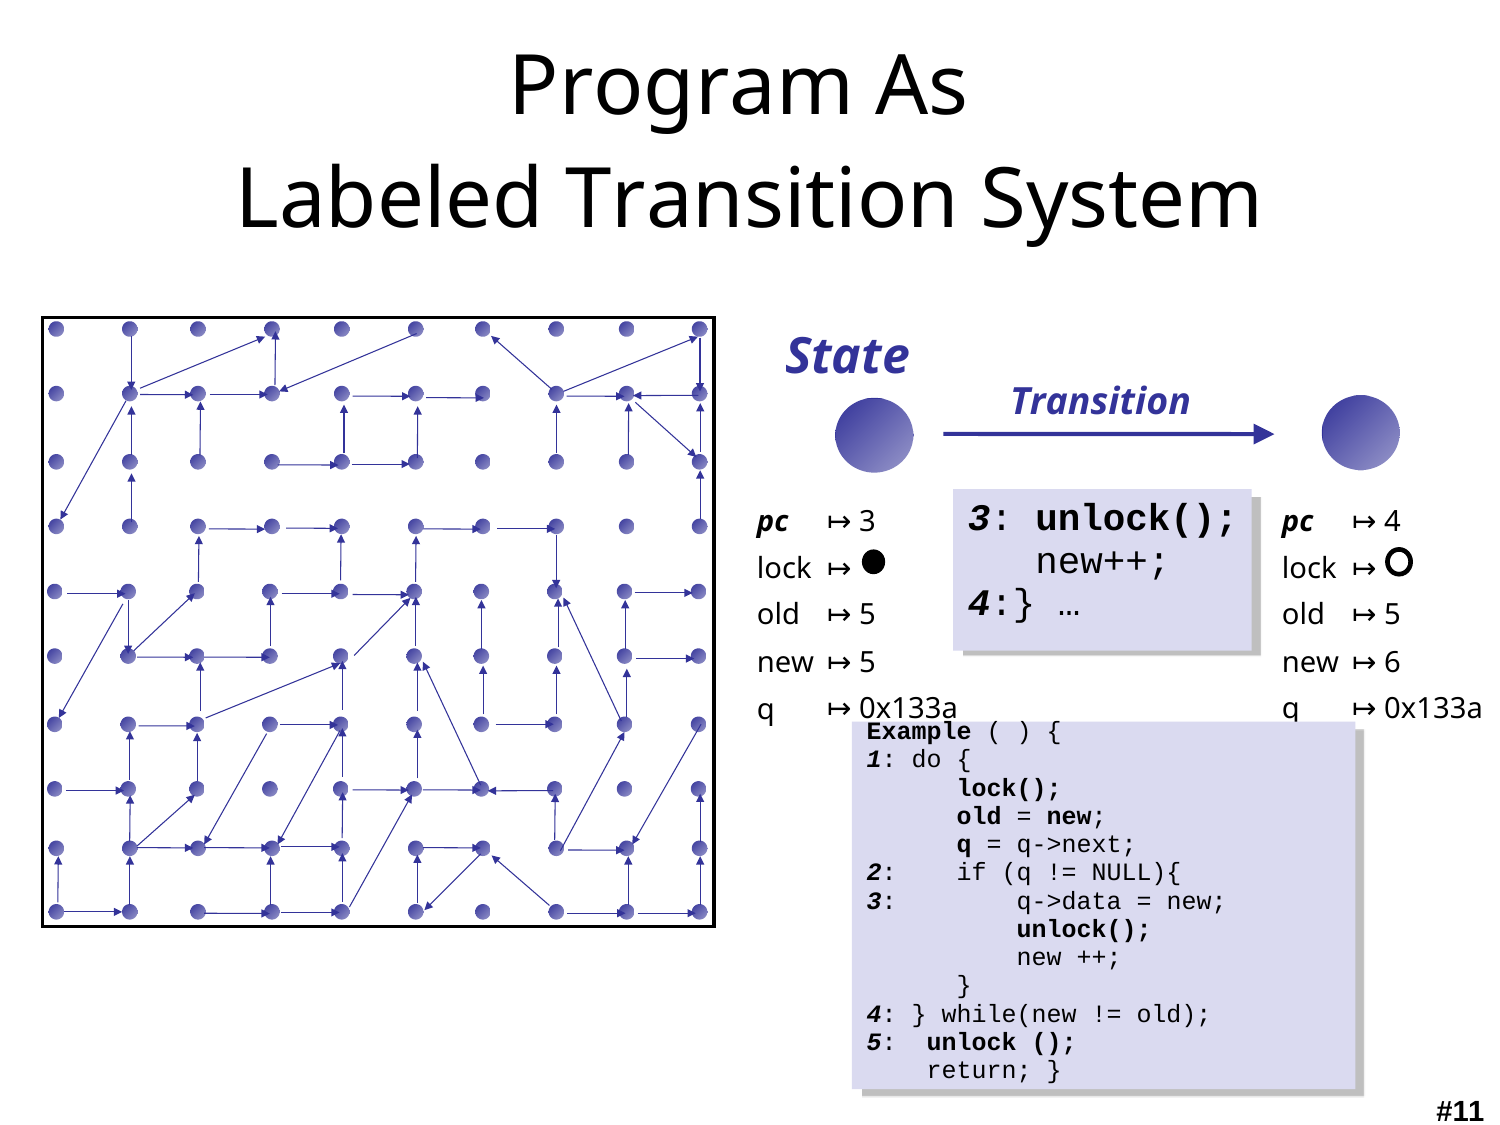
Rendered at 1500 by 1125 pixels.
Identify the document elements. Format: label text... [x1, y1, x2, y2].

text_box [616, 716, 633, 732]
text_box [408, 385, 424, 402]
text_box [262, 648, 278, 664]
text_box [618, 518, 635, 535]
text_box [474, 781, 490, 797]
text_box [406, 781, 422, 797]
text_box [618, 321, 635, 337]
text_box [690, 781, 707, 797]
text_box [262, 781, 278, 797]
text_box Transition [995, 367, 1286, 436]
text_box [120, 781, 136, 797]
text_box [120, 583, 136, 600]
text_box [48, 454, 65, 470]
text_box [548, 385, 565, 402]
text_box [48, 518, 65, 535]
text_box [475, 454, 491, 470]
text_box [264, 454, 280, 470]
text_box [548, 904, 565, 920]
text_box [692, 904, 708, 920]
text_box [547, 648, 563, 664]
text_box [334, 454, 350, 470]
text_box [618, 454, 635, 470]
text_box [408, 321, 424, 337]
text_box [690, 648, 707, 664]
text_box [473, 716, 490, 733]
text_box [48, 385, 65, 402]
text_box [333, 716, 349, 732]
text_box [548, 454, 565, 470]
text_box [548, 321, 565, 337]
text_box [406, 648, 422, 664]
text_box 3: unlock(); new++; 4:} … [953, 489, 1252, 651]
text_box [691, 454, 708, 470]
text_box [691, 321, 708, 337]
text_box [122, 454, 138, 470]
text_box [408, 518, 424, 535]
text_box [616, 583, 633, 600]
text_box [690, 583, 707, 600]
text_box [547, 584, 563, 600]
text_box [122, 386, 138, 402]
text_box [190, 904, 206, 920]
text_box [48, 840, 65, 857]
text_box [334, 321, 350, 337]
text_box [548, 716, 563, 733]
text_box [120, 716, 136, 733]
text_box [547, 781, 563, 797]
text_box  4   5  6  0x133a [1337, 492, 1500, 733]
text_box [408, 454, 424, 470]
text_box pc lock old new q [1267, 492, 1337, 719]
text_box [122, 518, 138, 535]
text_box [190, 385, 206, 402]
text_box [473, 648, 490, 664]
text_box [189, 781, 205, 797]
text_box Example ( ) { 1: do { lock(); old = new; q = q->next; 2: if (q != NULL){ 3: q->data = new; unlock(); new ++; } 4: } while(new != old); 5: unlock (); return; } [851, 721, 1356, 1090]
text_box [48, 904, 65, 920]
text_box [264, 518, 280, 535]
text_box [334, 385, 350, 402]
text_box pc lock old new q [742, 492, 812, 719]
text_box [475, 321, 491, 337]
text_box [691, 518, 708, 535]
text_box [264, 904, 280, 920]
text_box [262, 583, 278, 599]
text_box [47, 583, 63, 600]
text_box [47, 716, 63, 733]
text_box [1321, 395, 1400, 471]
text_box [189, 583, 205, 600]
text_box [691, 386, 708, 402]
text_box [475, 840, 491, 857]
text_box [333, 648, 349, 663]
text_box [548, 518, 565, 535]
text_box [122, 840, 138, 856]
text_box [406, 583, 422, 600]
text_box [334, 518, 350, 535]
text_box [475, 518, 491, 535]
text_box [616, 781, 633, 797]
text_box [475, 904, 491, 920]
text_box [190, 518, 206, 535]
text_box [264, 840, 280, 857]
text_box [619, 385, 635, 402]
text_box [122, 321, 138, 337]
text_box  3   5  5  0x133a [812, 492, 1011, 733]
text_box [408, 904, 424, 920]
text_box [334, 904, 350, 920]
text_box [548, 840, 565, 857]
text_box [835, 397, 914, 473]
text_box [619, 840, 635, 857]
text_box [189, 648, 205, 664]
text_box [616, 648, 633, 664]
text_box [47, 648, 63, 664]
text_box [408, 840, 424, 857]
title Program As Labeled Transition System [24, 34, 1476, 244]
text_box State [770, 312, 929, 382]
text_box [861, 549, 886, 575]
text_box [334, 840, 350, 856]
text_box [406, 716, 422, 733]
text_box [264, 385, 280, 402]
text_box [619, 904, 635, 920]
text_box [333, 781, 349, 797]
text_box [47, 781, 63, 797]
text_box [189, 716, 205, 733]
text_box [690, 716, 707, 733]
text_box [190, 454, 206, 470]
text_box [473, 583, 490, 600]
text_box [122, 904, 138, 920]
text_box [48, 321, 65, 337]
text_box [264, 321, 280, 337]
text_box [691, 840, 708, 856]
text_box [333, 583, 349, 600]
text_box [190, 840, 206, 857]
text_box [262, 716, 278, 733]
text_box [475, 385, 491, 402]
text_box [190, 321, 206, 337]
text_box [120, 649, 136, 664]
